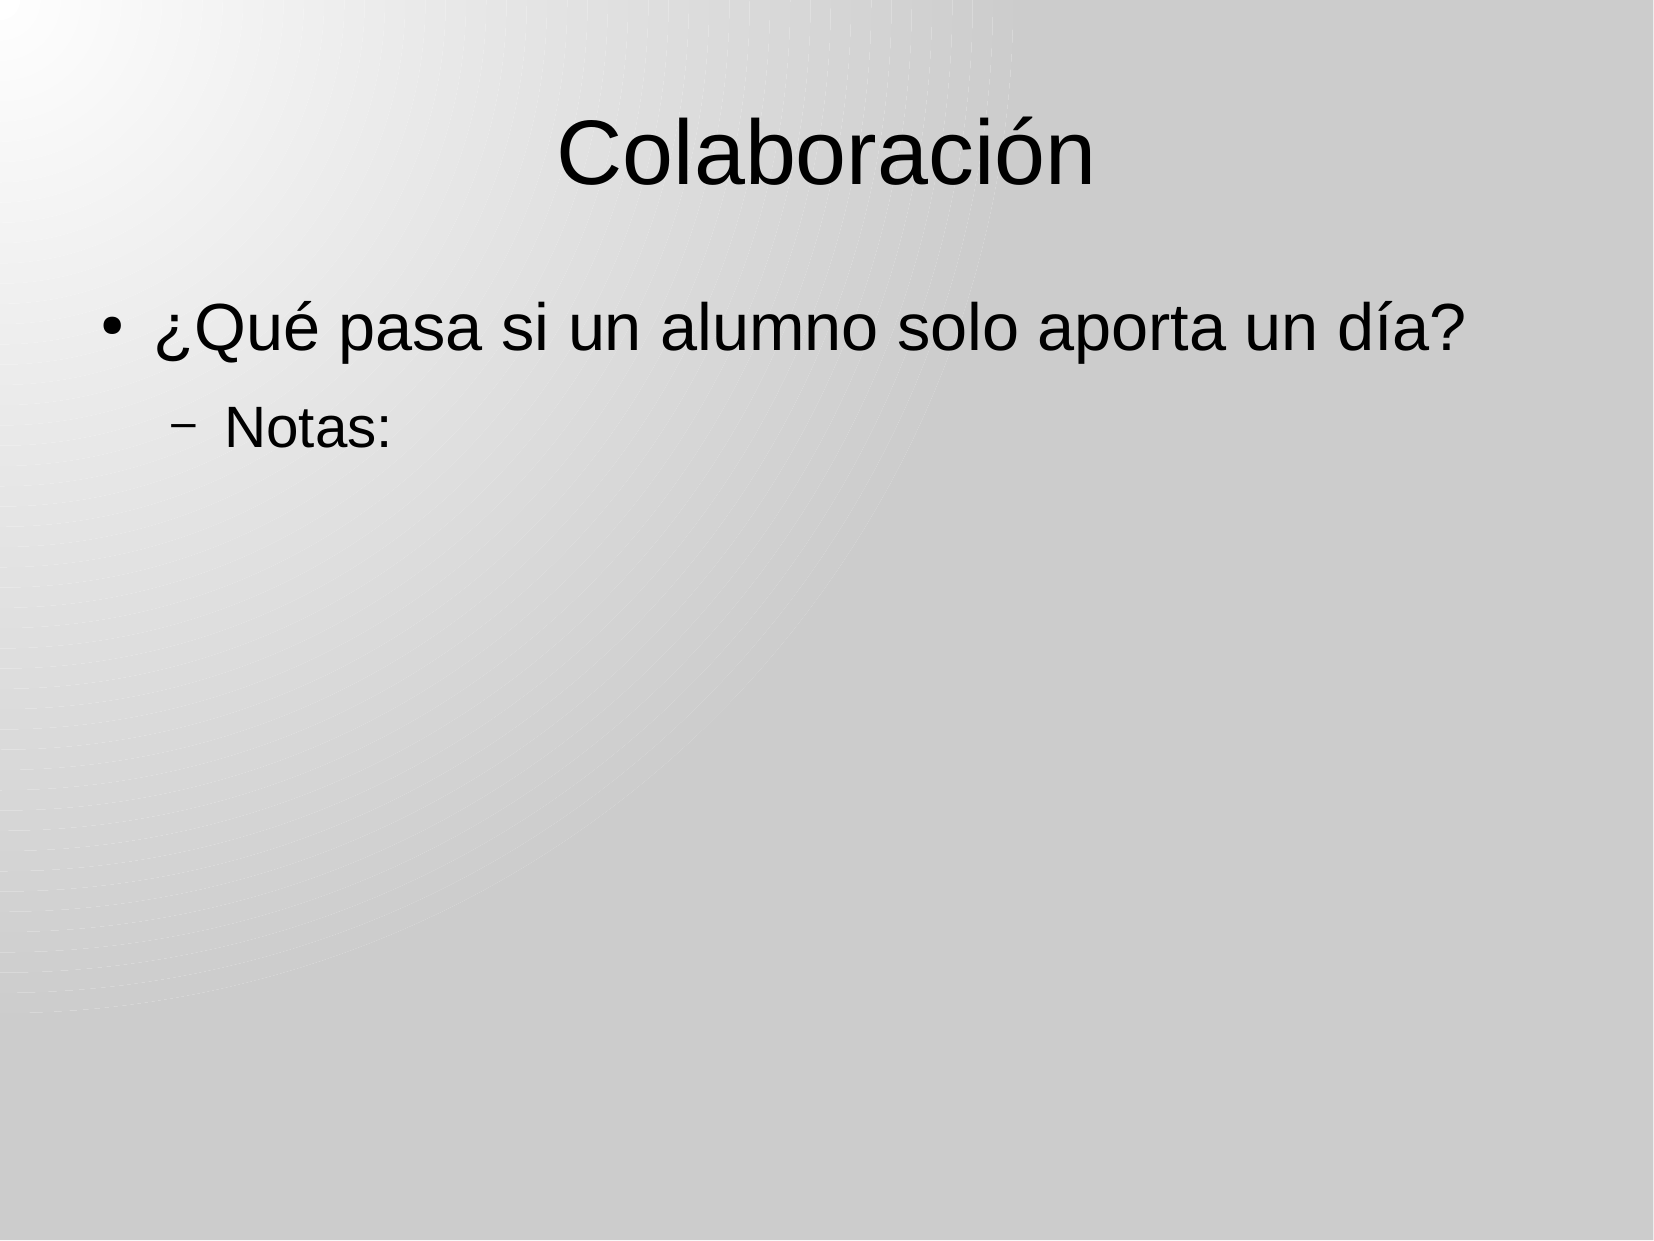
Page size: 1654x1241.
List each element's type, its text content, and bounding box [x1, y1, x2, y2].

title Colaboración [82, 49, 1571, 257]
list ¿Qué pasa si un alumno solo aporta un día? Notas: [82, 290, 1538, 1109]
